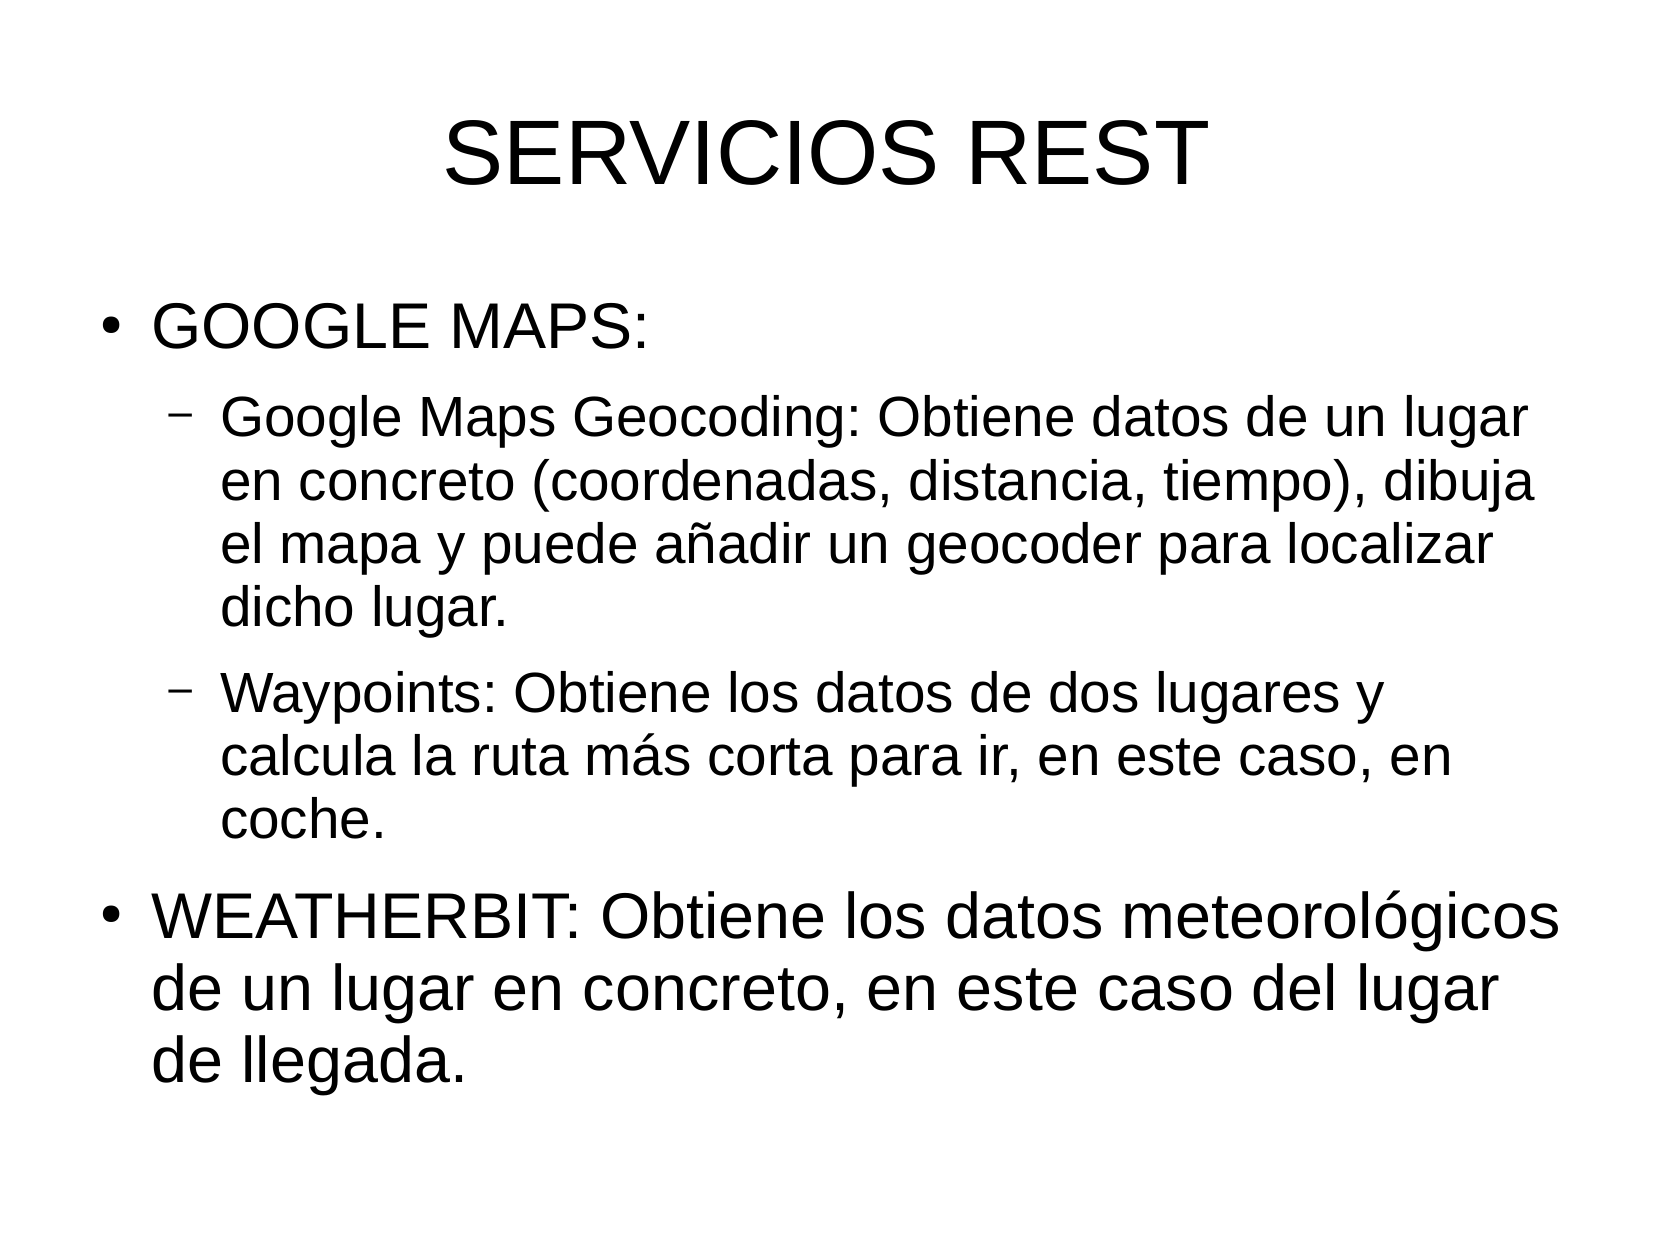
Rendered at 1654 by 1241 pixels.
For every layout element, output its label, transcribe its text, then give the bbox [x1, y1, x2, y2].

list GOOGLE MAPS: Google Maps Geocoding: Obtiene datos de un lugar en concreto (coordenadas, distancia, tiempo), dibuja el mapa y puede añadir un geocoder para localizar dicho lugar. Waypoints: Obtiene los datos de dos lugares y calcula la ruta más corta para ir, en este caso, en coche. WEATHERBIT: Obtiene los datos meteorológicos de un lugar en concreto, en este caso del lugar de llegada. [82, 290, 1571, 1099]
title SERVICIOS REST [82, 49, 1571, 257]
